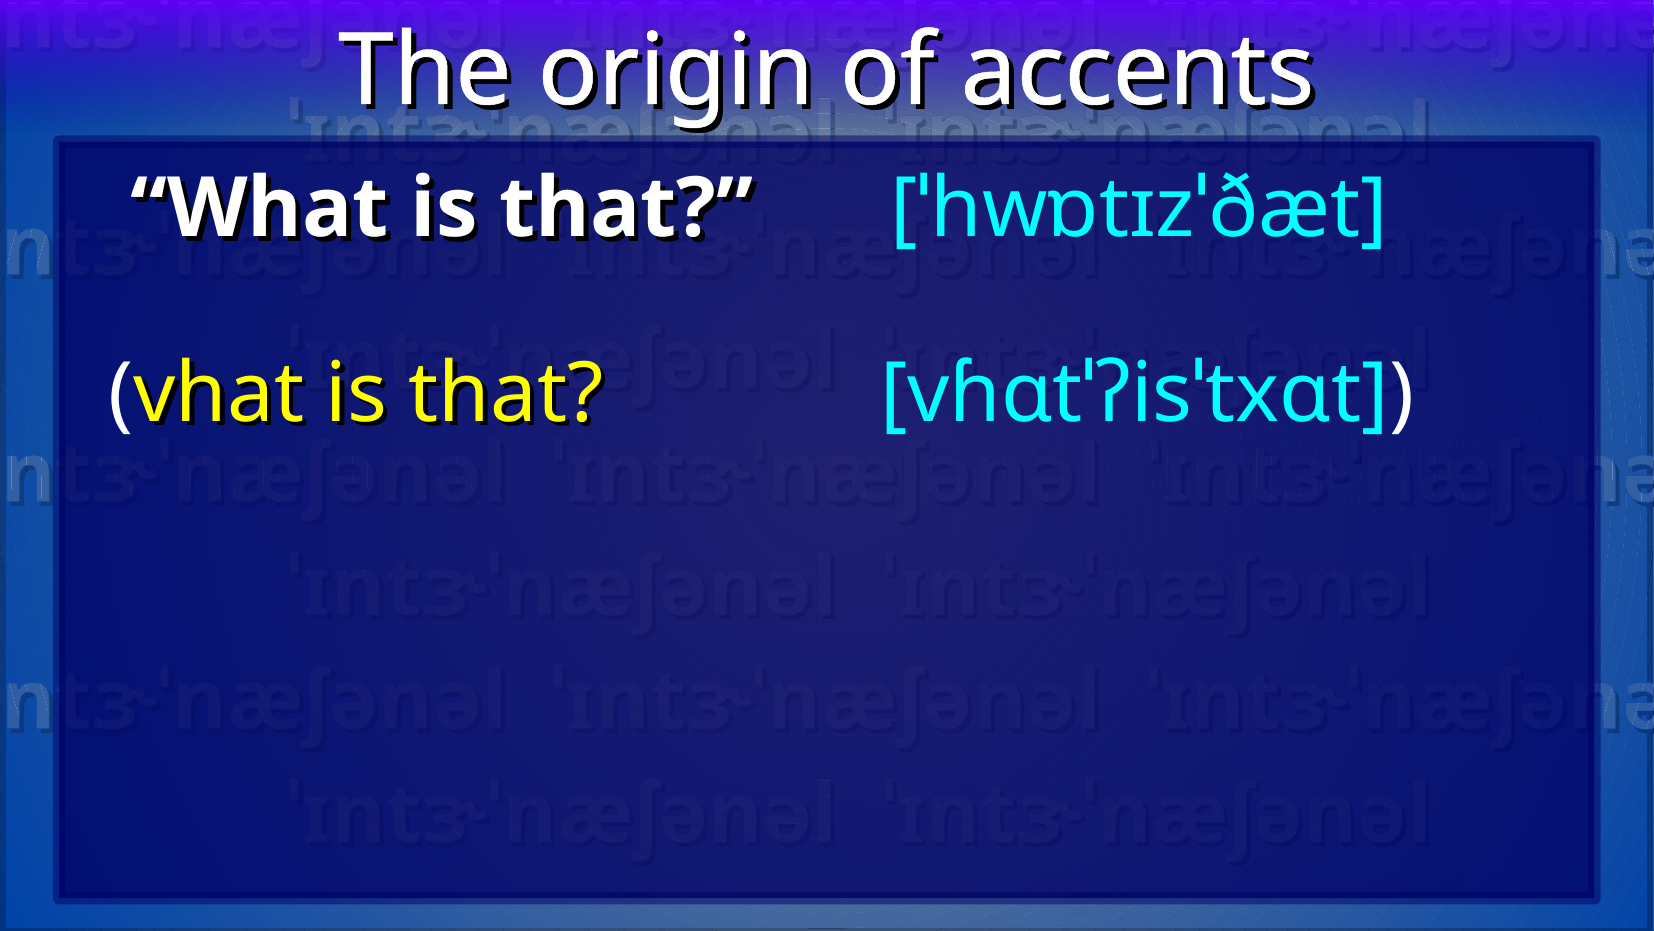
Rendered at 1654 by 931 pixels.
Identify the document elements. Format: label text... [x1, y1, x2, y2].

title The origin of accents [0, 0, 1654, 130]
text_box [0, 130, 1654, 931]
text_box “What is that?” [ˈhwɒtɪzˈðæt] (vhat is that? [vɦɑtˈʔisˈtxɑt]) [59, 141, 1595, 899]
